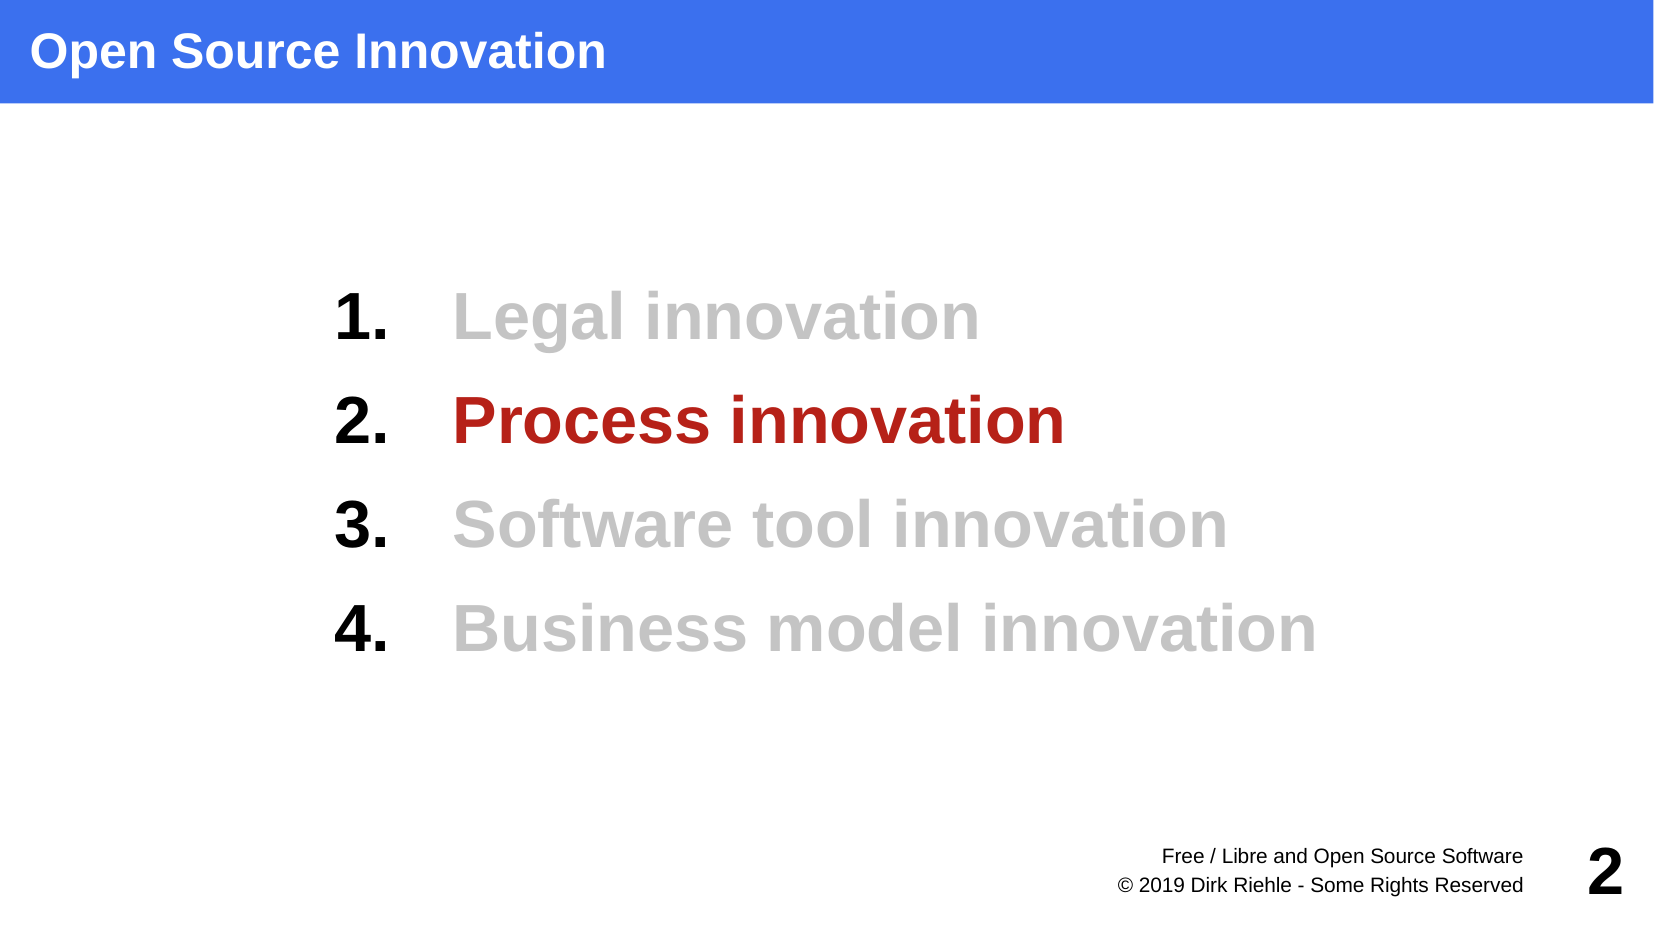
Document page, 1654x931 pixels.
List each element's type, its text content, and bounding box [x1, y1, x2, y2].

subtitle Legal innovation Process innovation Software tool innovation Business model innovation [29, 132, 1625, 813]
title Open Source Innovation [0, 0, 1654, 104]
